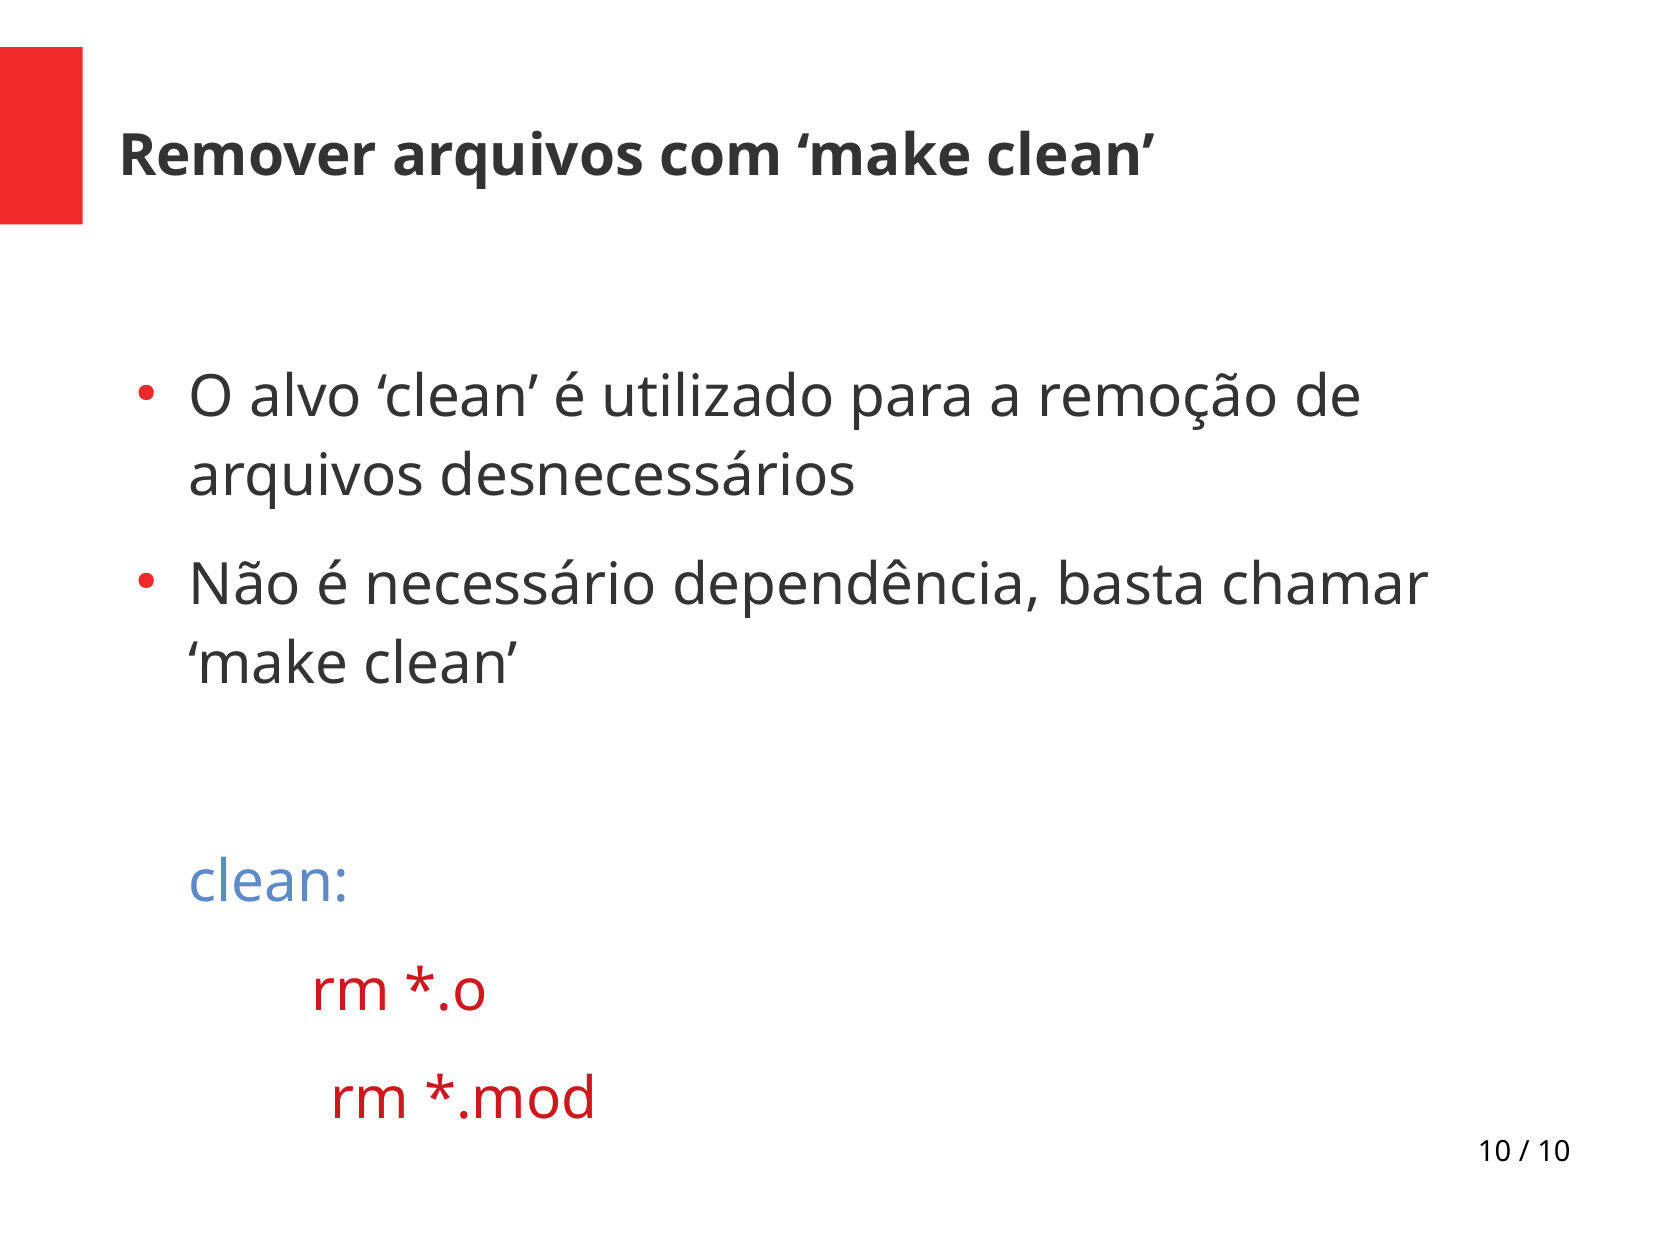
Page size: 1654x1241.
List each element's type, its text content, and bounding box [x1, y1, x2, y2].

title Remover arquivos com ‘make clean’ [118, 49, 1571, 257]
list O alvo ‘clean’ é utilizado para a remoção de arquivos desnecessários Não é necessário dependência, basta chamar ‘make clean’ clean: rm *.o rm *.mod [118, 354, 1536, 1074]
